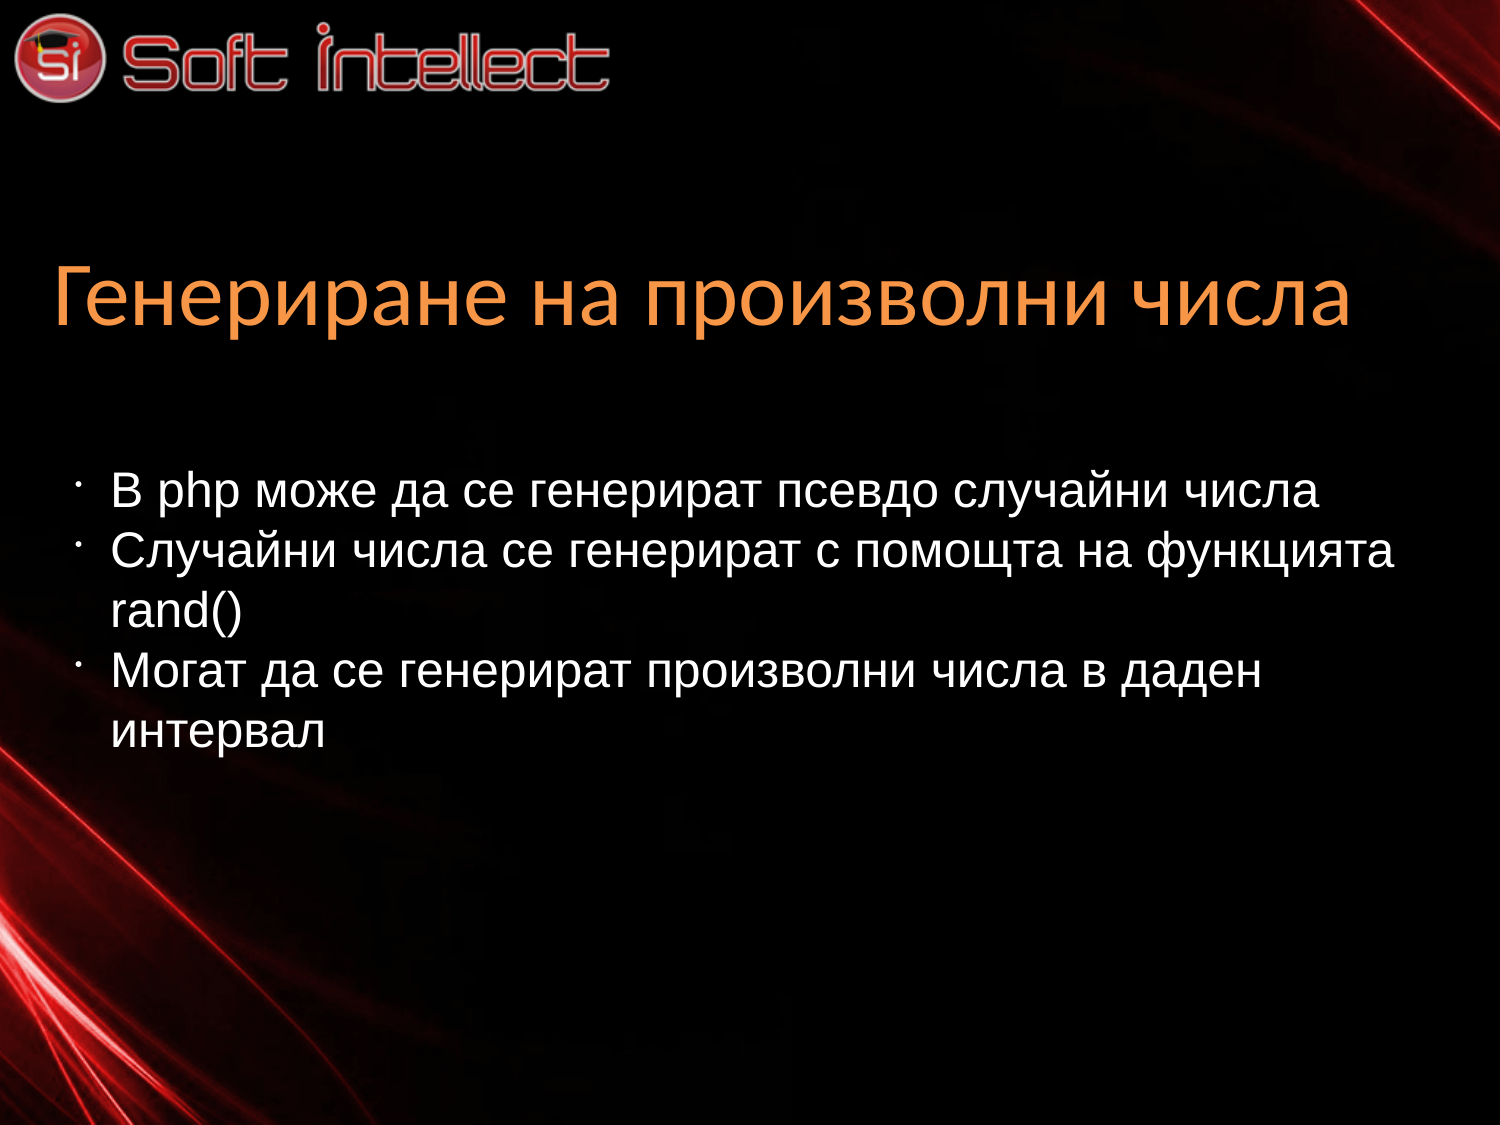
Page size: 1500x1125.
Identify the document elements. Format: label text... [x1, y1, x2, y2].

text_box В php може да се генерират псевдо случайни числа Случайни числа се генерират с помощта на функцията rand() Могат да се генерират произволни числа в даден интервал [60, 450, 1410, 780]
picture [0, 0, 1500, 1125]
text_box Генериране на произволни числа [29, 195, 1380, 383]
